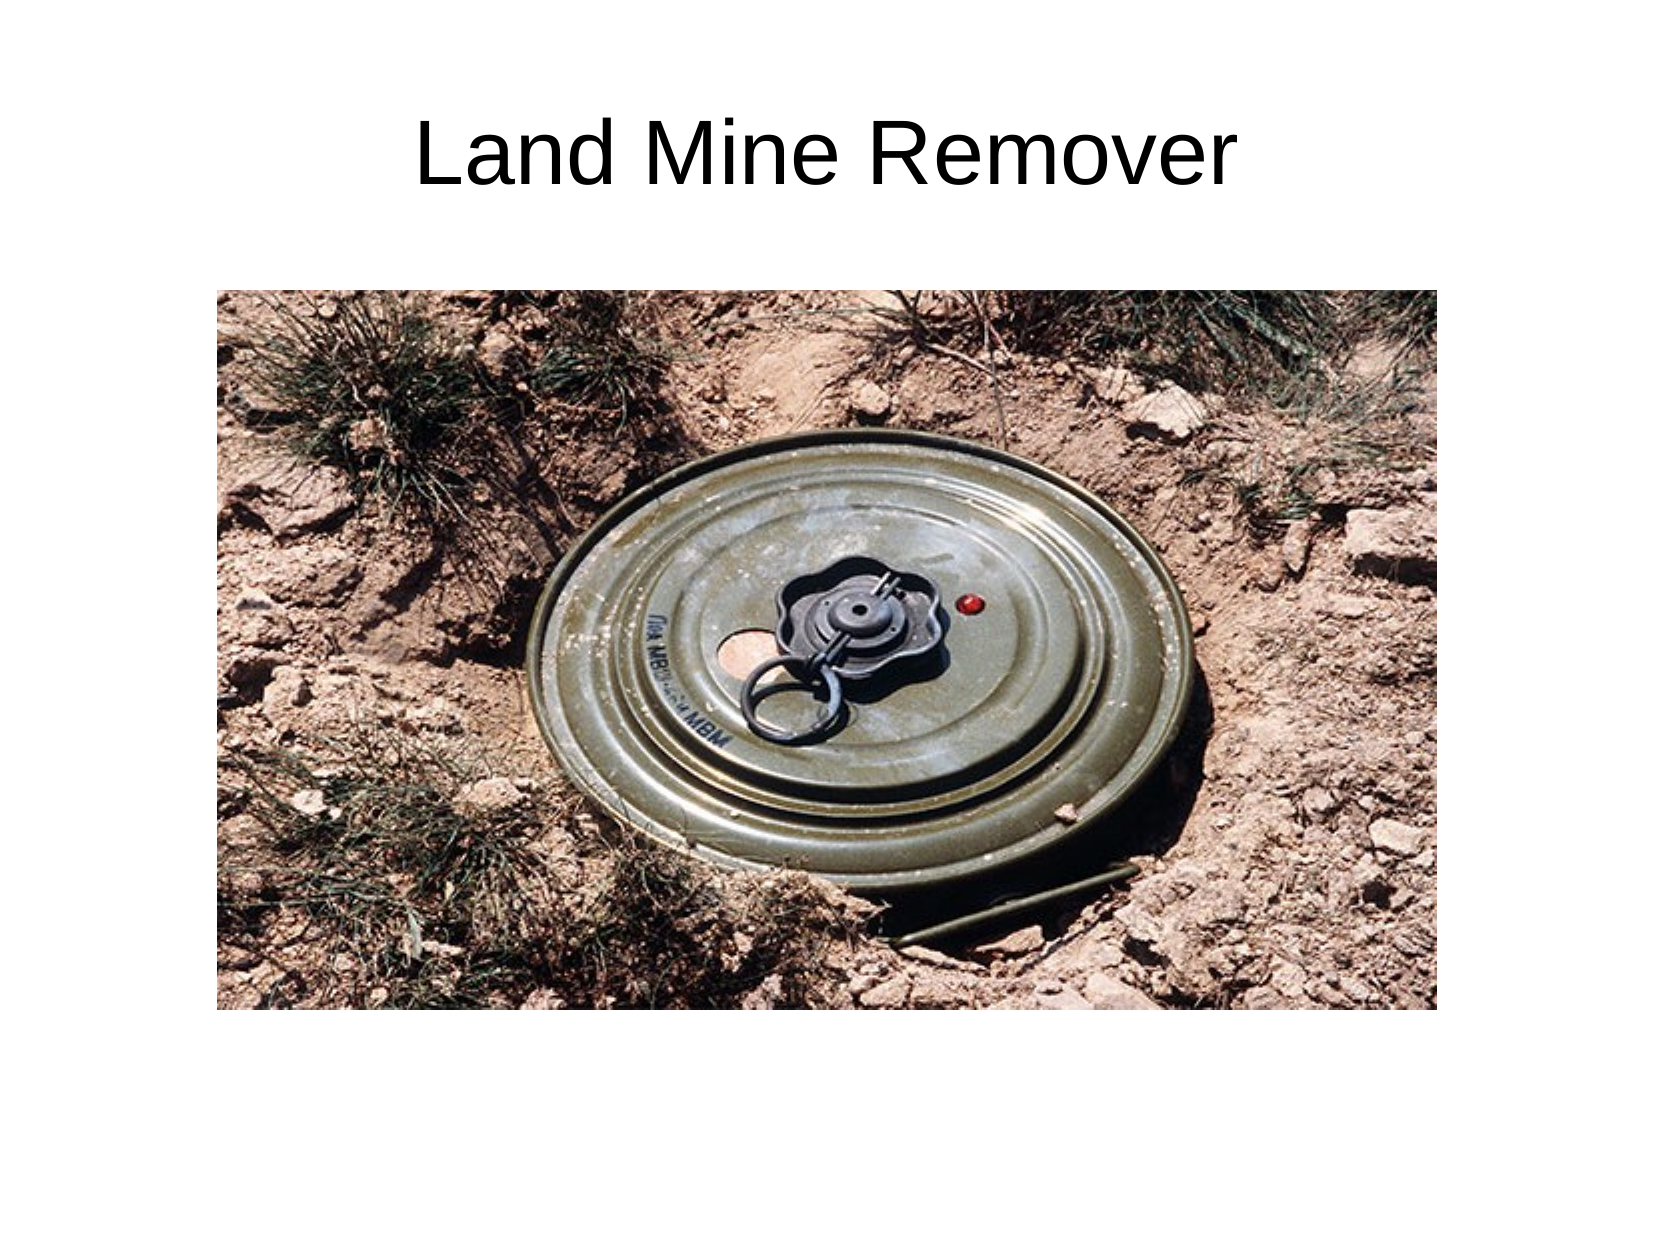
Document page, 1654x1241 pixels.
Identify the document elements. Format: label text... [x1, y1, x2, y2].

picture [217, 290, 1437, 1010]
title Land Mine Remover [82, 49, 1571, 257]
